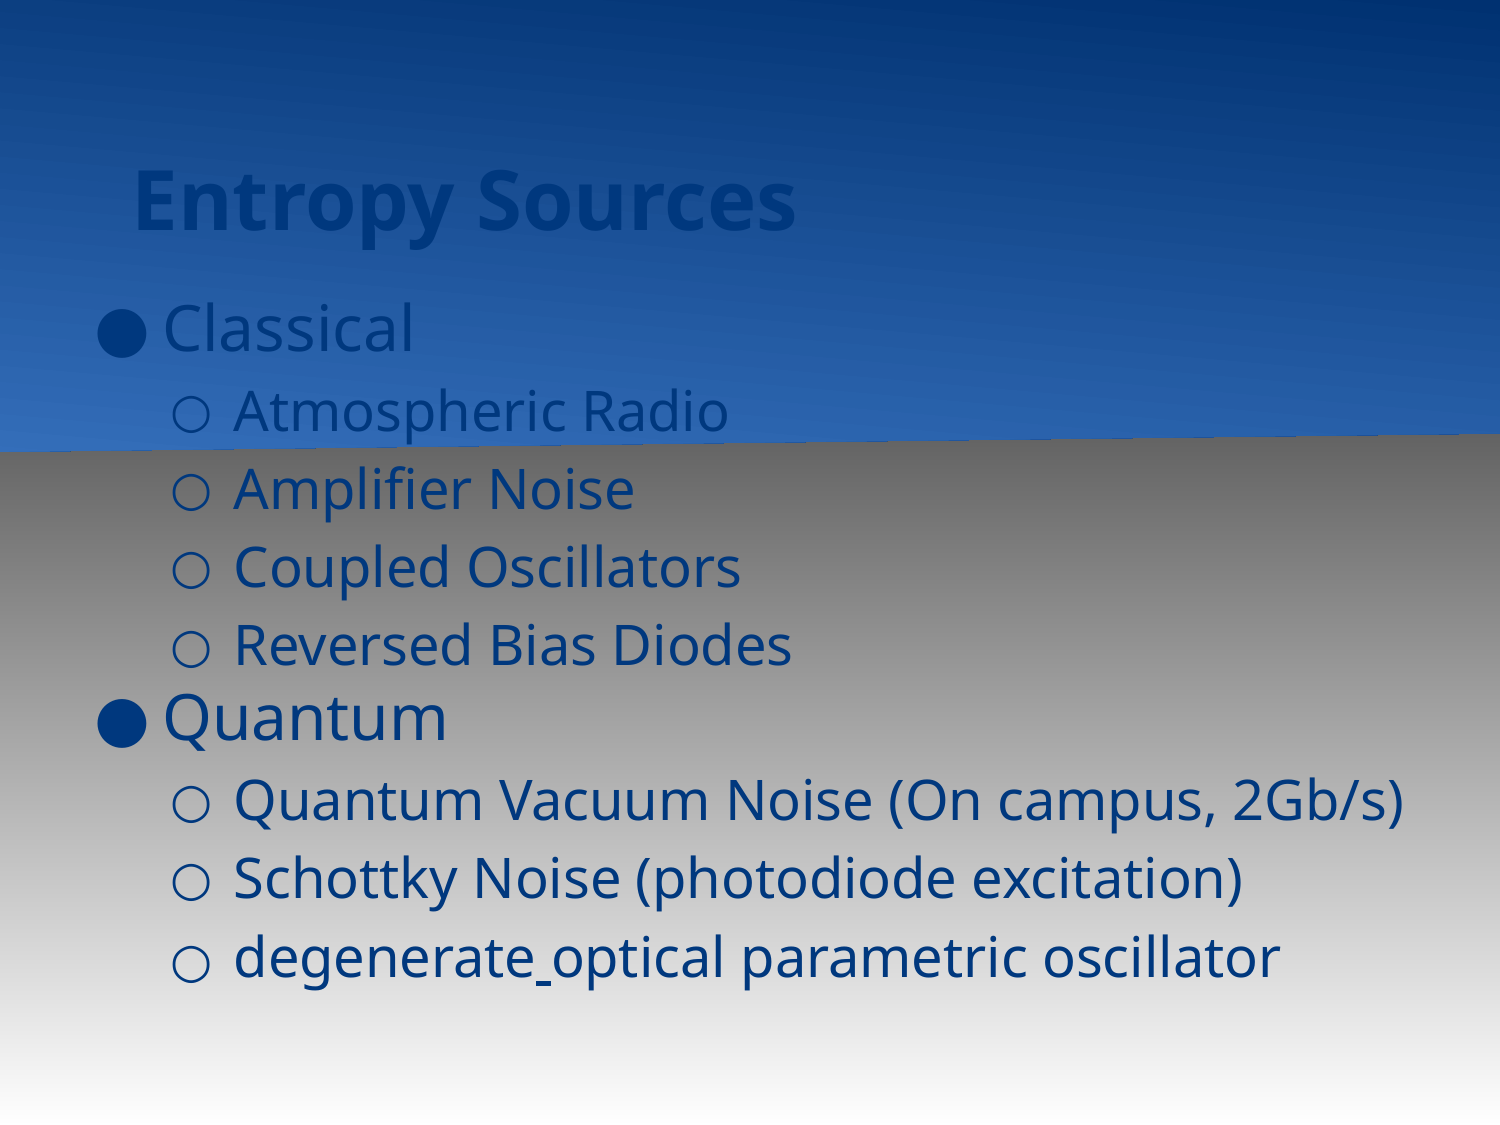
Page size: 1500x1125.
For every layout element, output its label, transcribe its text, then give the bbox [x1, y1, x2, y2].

title Entropy Sources [75, 45, 1425, 263]
list Classical Atmospheric Radio Amplifier Noise Coupled Oscillators Reversed Bias Diodes Quantum Quantum Vacuum Noise (On campus, 2Gb/s) Schottky Noise (photodiode excitation) degenerate optical parametric oscillator [75, 272, 1425, 1067]
